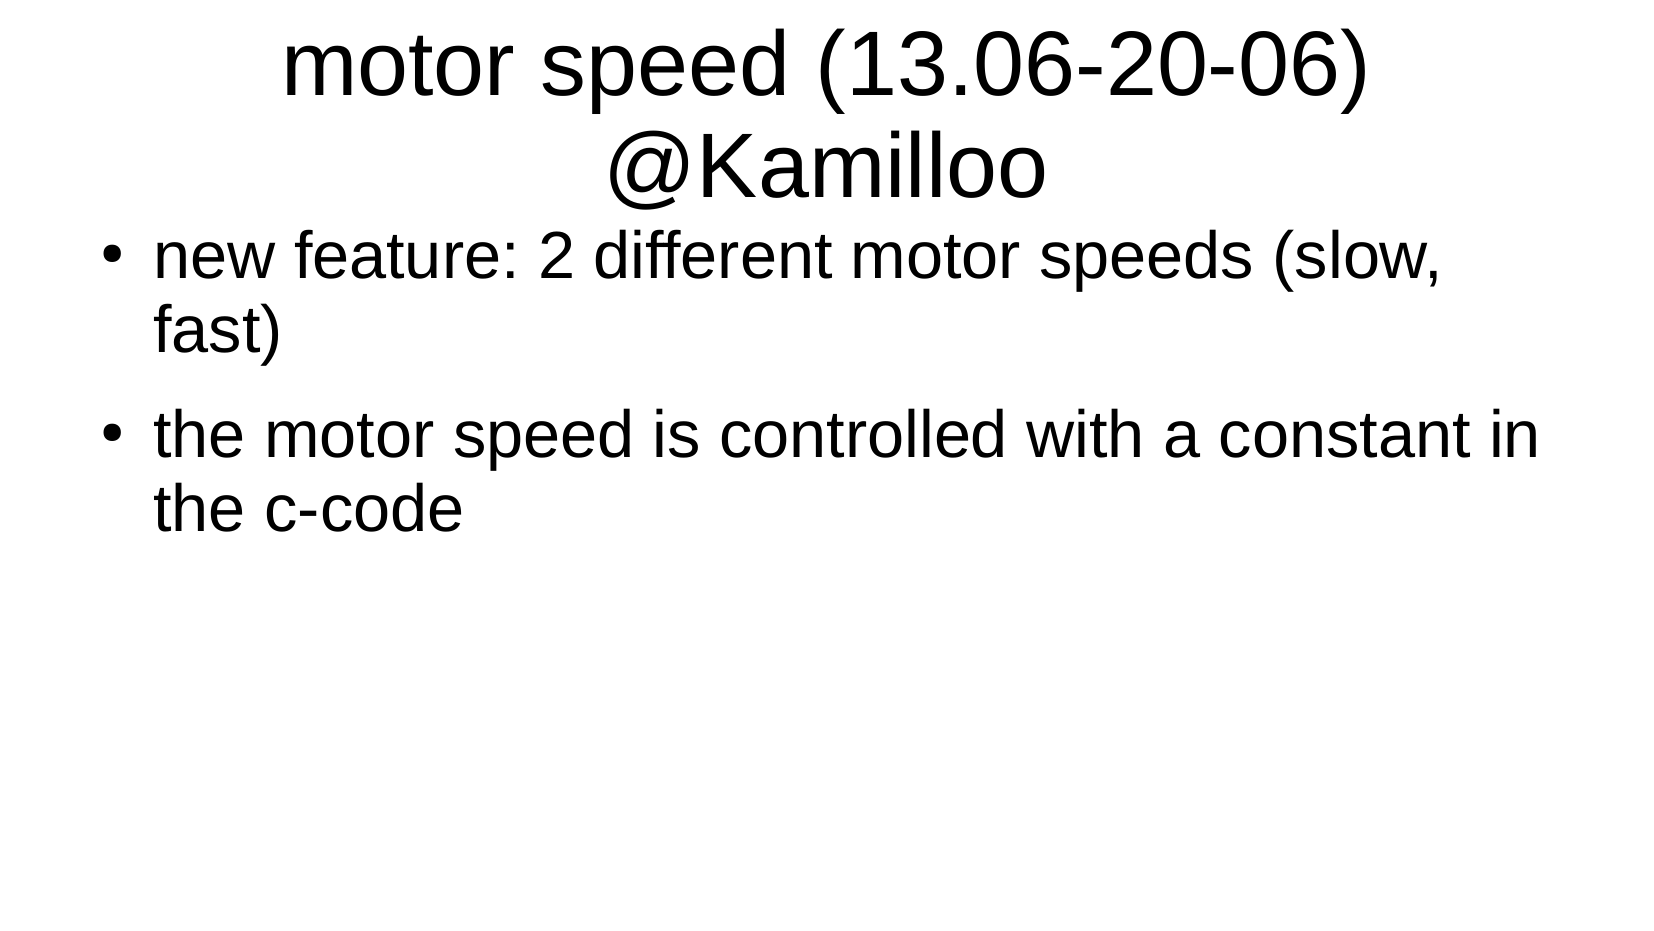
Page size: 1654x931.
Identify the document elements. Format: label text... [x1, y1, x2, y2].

title motor speed (13.06-20-06) @Kamilloo [82, 12, 1571, 217]
list new feature: 2 different motor speeds (slow, fast) the motor speed is controlled with a constant in the c-code [82, 217, 1571, 758]
